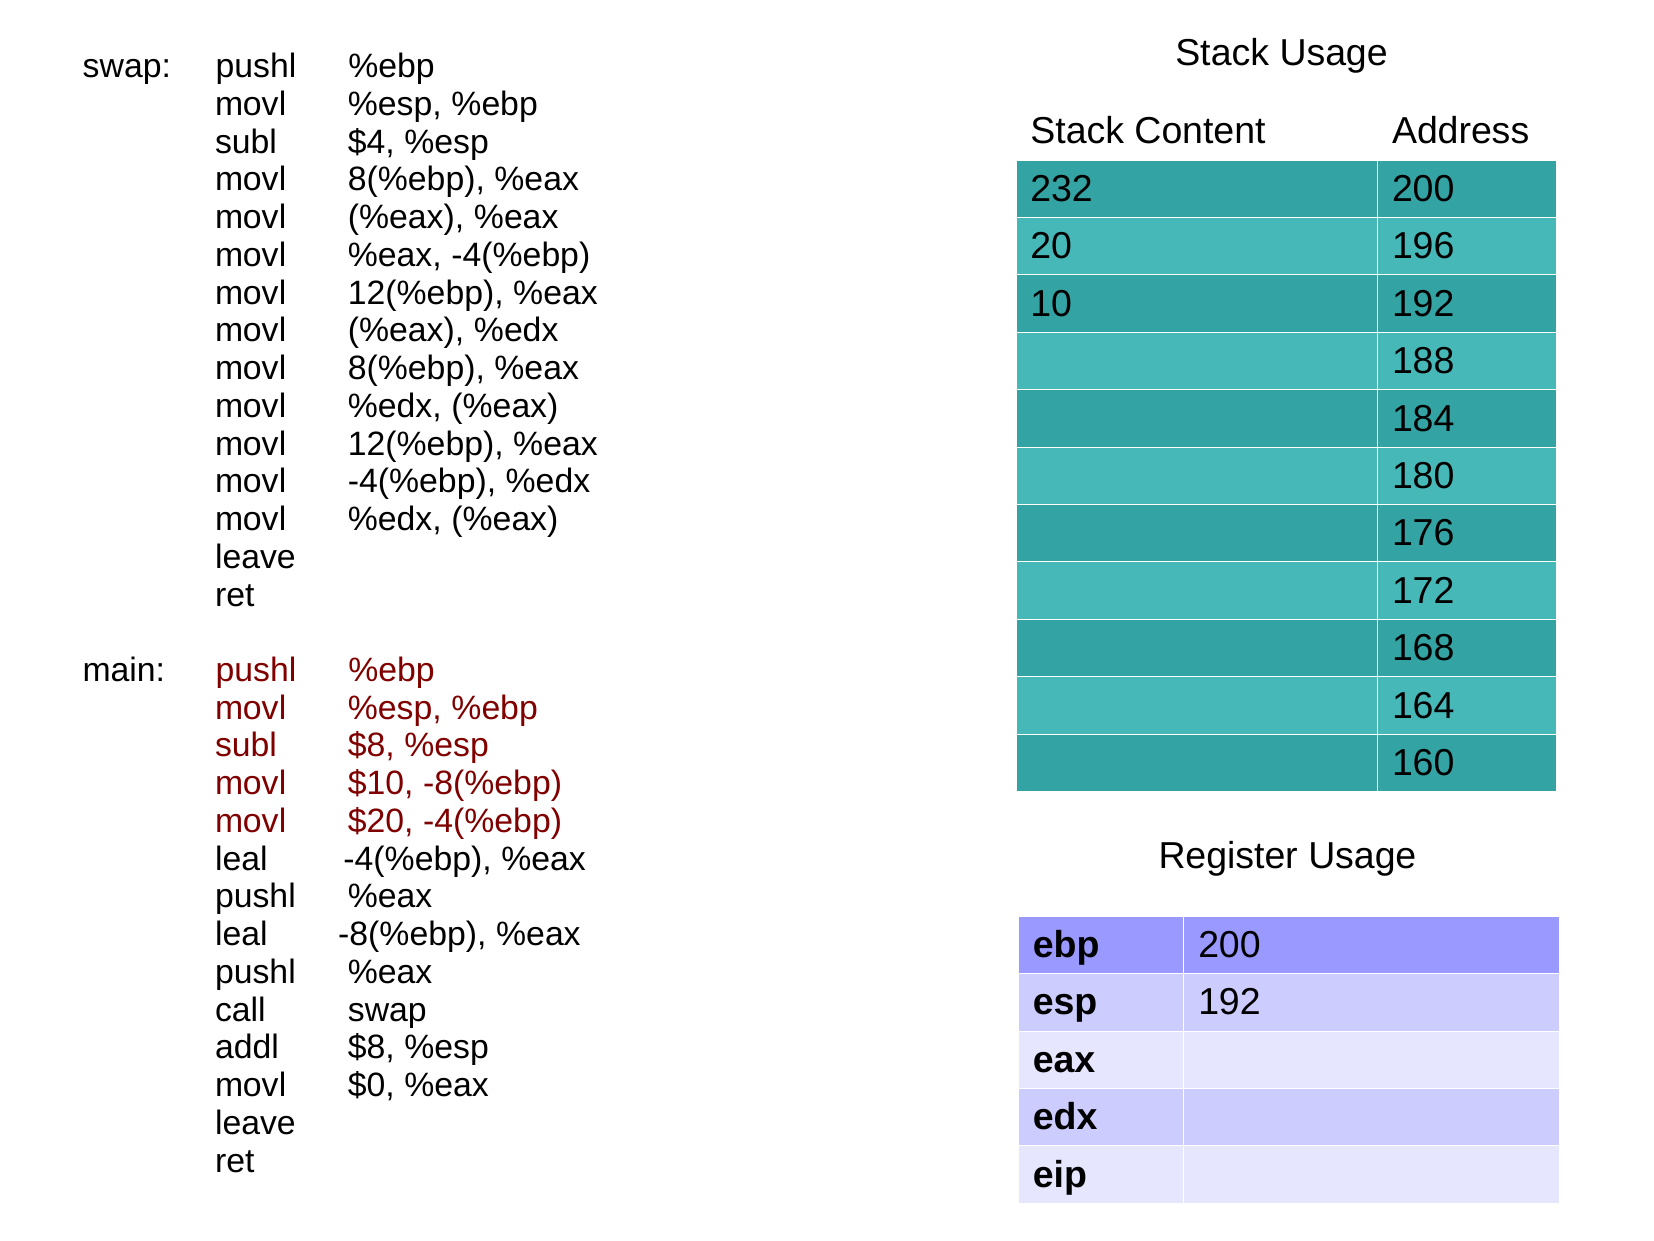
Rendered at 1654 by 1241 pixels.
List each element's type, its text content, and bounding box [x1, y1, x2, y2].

table_cell [1017, 677, 1377, 734]
table_cell 10 [1017, 275, 1377, 332]
text_box Stack Usage [1009, 23, 1554, 81]
table_cell 164 [1378, 677, 1556, 734]
table_header Stack Content [1017, 103, 1377, 160]
table_cell 184 [1378, 390, 1556, 447]
list swap: pushl %ebp movl %esp, %ebp subl $4, %esp movl 8(%ebp), %eax movl (%eax), %eax movl %eax, -4(%ebp) movl 12(%ebp), %eax movl (%eax), %edx movl 8(%ebp), %eax movl %edx, (%eax) movl 12(%ebp), %eax movl -4(%ebp), %edx movl %edx, (%eax) leave ret main: pushl %ebp movl %esp, %ebp subl $8, %esp movl $10, -8(%ebp) movl $20, -4(%ebp) leal -4(%ebp), %eax pushl %eax leal -8(%ebp), %eax pushl %eax call swap addl $8, %esp movl $0, %eax leave ret [82, 47, 969, 1182]
table_cell 196 [1378, 218, 1556, 274]
table_cell [1184, 1032, 1559, 1088]
table_cell 180 [1378, 448, 1556, 504]
table_cell [1017, 448, 1377, 504]
table_cell esp [1019, 974, 1183, 1031]
table_cell 192 [1184, 974, 1559, 1031]
table_cell [1017, 505, 1377, 561]
table_cell eax [1019, 1032, 1183, 1088]
table_cell 20 [1017, 218, 1377, 274]
table_cell [1017, 735, 1377, 791]
table_cell edx [1019, 1089, 1183, 1145]
table_header 200 [1184, 917, 1559, 973]
table_cell 192 [1378, 275, 1556, 332]
table_header ebp [1019, 917, 1183, 973]
table_cell 176 [1378, 505, 1556, 561]
table_cell [1184, 1146, 1559, 1203]
table_cell eip [1019, 1146, 1183, 1203]
table_cell 232 [1017, 161, 1377, 217]
table_cell 160 [1378, 735, 1556, 791]
table_cell 168 [1378, 620, 1556, 676]
table_cell [1017, 620, 1377, 676]
table_cell [1017, 562, 1377, 619]
table_cell [1017, 333, 1377, 389]
table_cell 172 [1378, 562, 1556, 619]
text_box Register Usage [1015, 826, 1560, 884]
table_cell 200 [1378, 161, 1556, 217]
table_cell 188 [1378, 333, 1556, 389]
table_cell [1184, 1089, 1559, 1145]
table_cell [1017, 390, 1377, 447]
table_header Address [1378, 103, 1556, 160]
